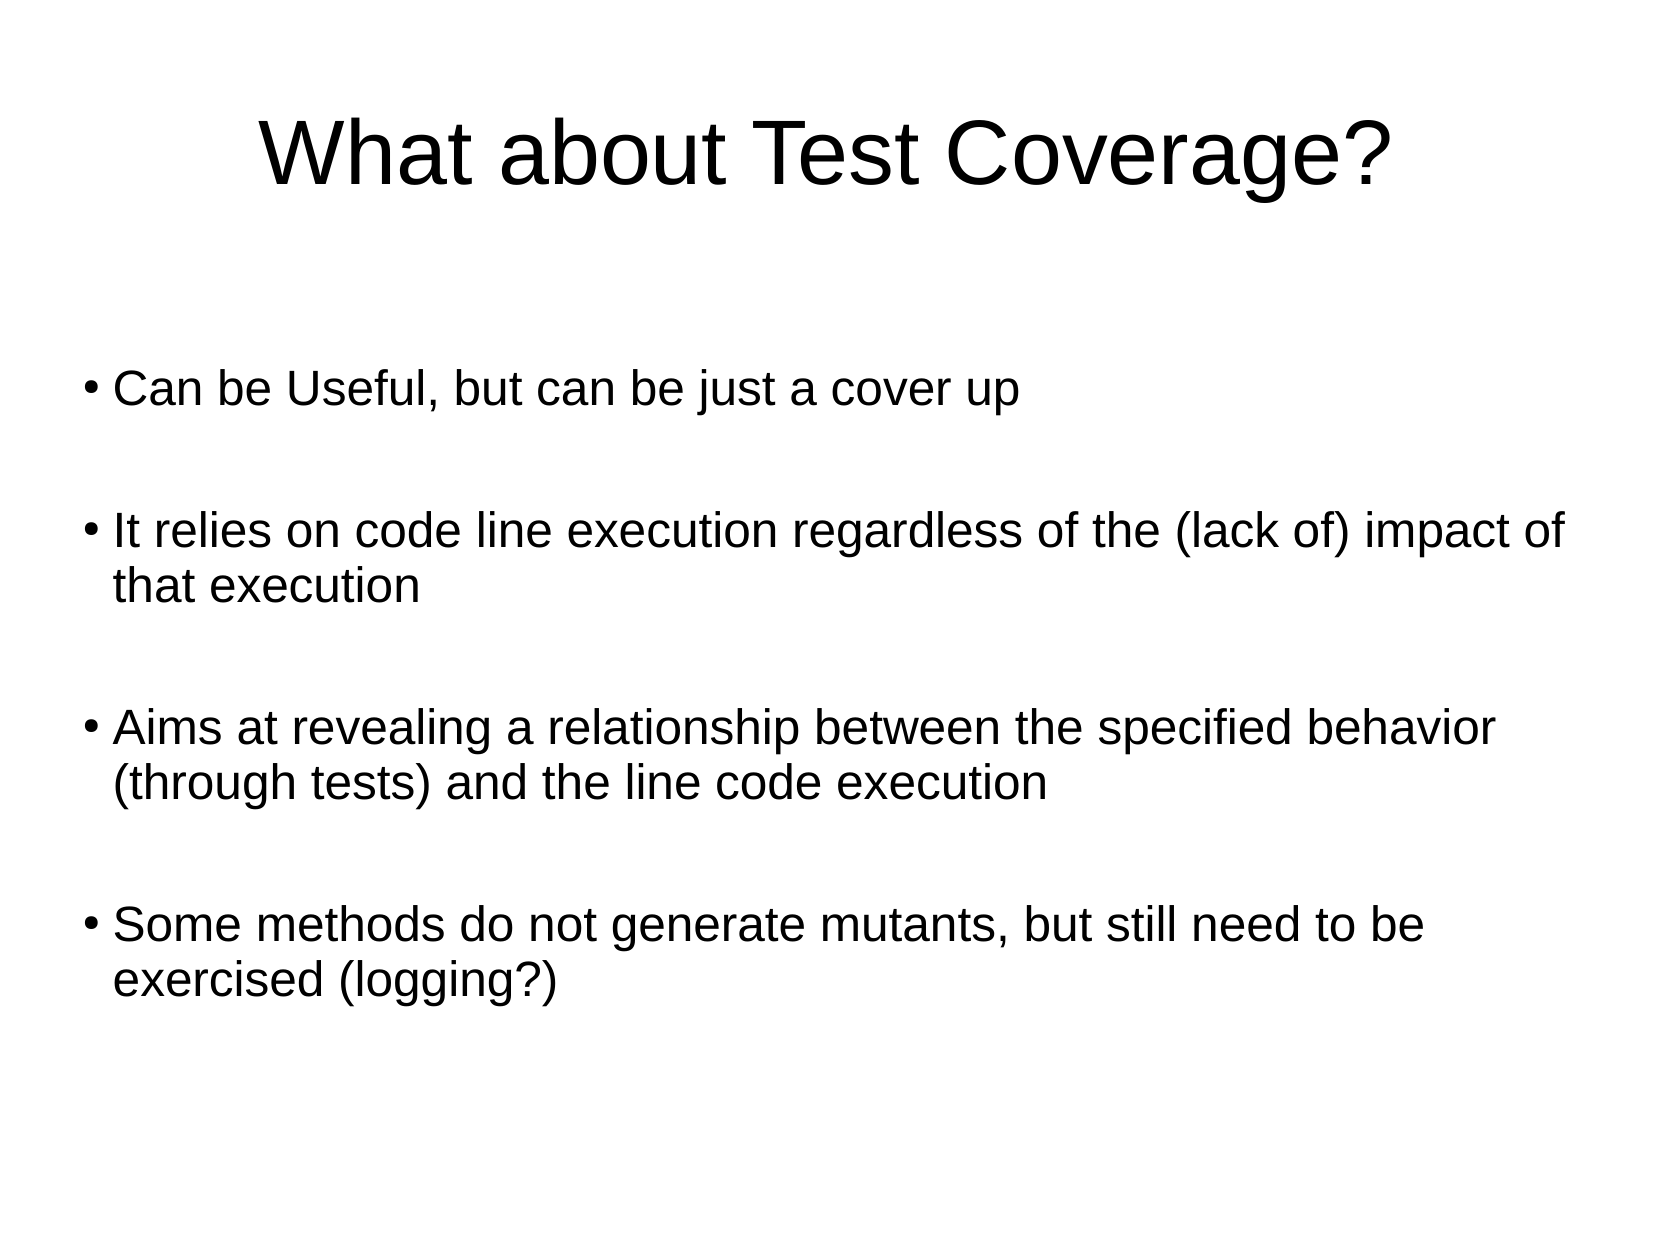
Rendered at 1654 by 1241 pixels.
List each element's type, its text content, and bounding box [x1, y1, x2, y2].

title What about Test Coverage? [82, 49, 1571, 257]
list Can be Useful, but can be just a cover up It relies on code line execution regardless of the (lack of) impact of that execution Aims at revealing a relationship between the specified behavior (through tests) and the line code execution Some methods do not generate mutants, but still need to be exercised (logging?) [82, 290, 1571, 1010]
